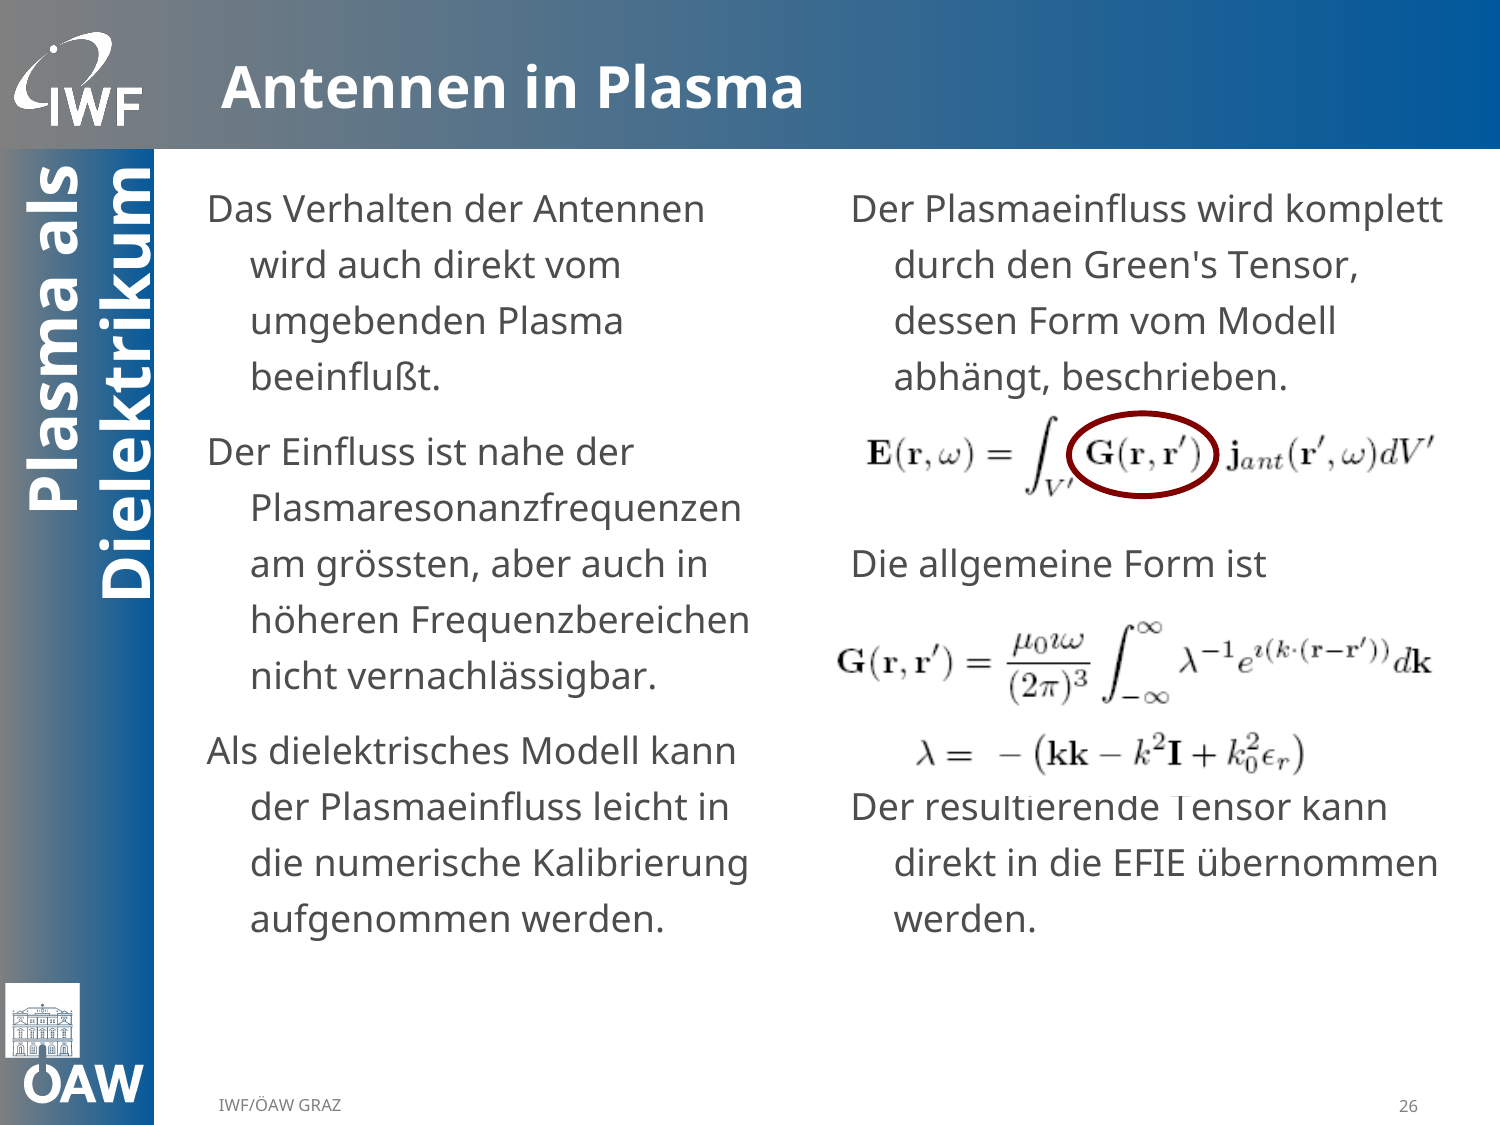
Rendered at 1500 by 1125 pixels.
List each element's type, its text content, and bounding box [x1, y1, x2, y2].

list Das Verhalten der Antennen wird auch direkt vom umgebenden Plasma beeinflußt. Der Einfluss ist nahe der Plasmaresonanzfrequenzen am grössten, aber auch in höheren Frequenzbereichen nicht vernachlässigbar. Als dielektrisches Modell kann der Plasmaeinfluss leicht in die numerische Kalibrierung aufgenommen werden. [206, 177, 768, 1075]
picture [915, 732, 983, 779]
picture [8, 32, 154, 132]
text_box Plasma als Dielektrikum [30, 148, 155, 959]
picture [5, 983, 154, 1105]
picture [826, 620, 1448, 709]
title Antennen in Plasma [206, 36, 1459, 144]
picture [991, 724, 1323, 796]
list Der Plasmaeinfluss wird komplett durch den Green's Tensor, dessen Form vom Modell abhängt, beschrieben. Die allgemeine Form ist Der resultierende Tensor kann direkt in die EFIE übernommen werden. [850, 177, 1471, 1075]
